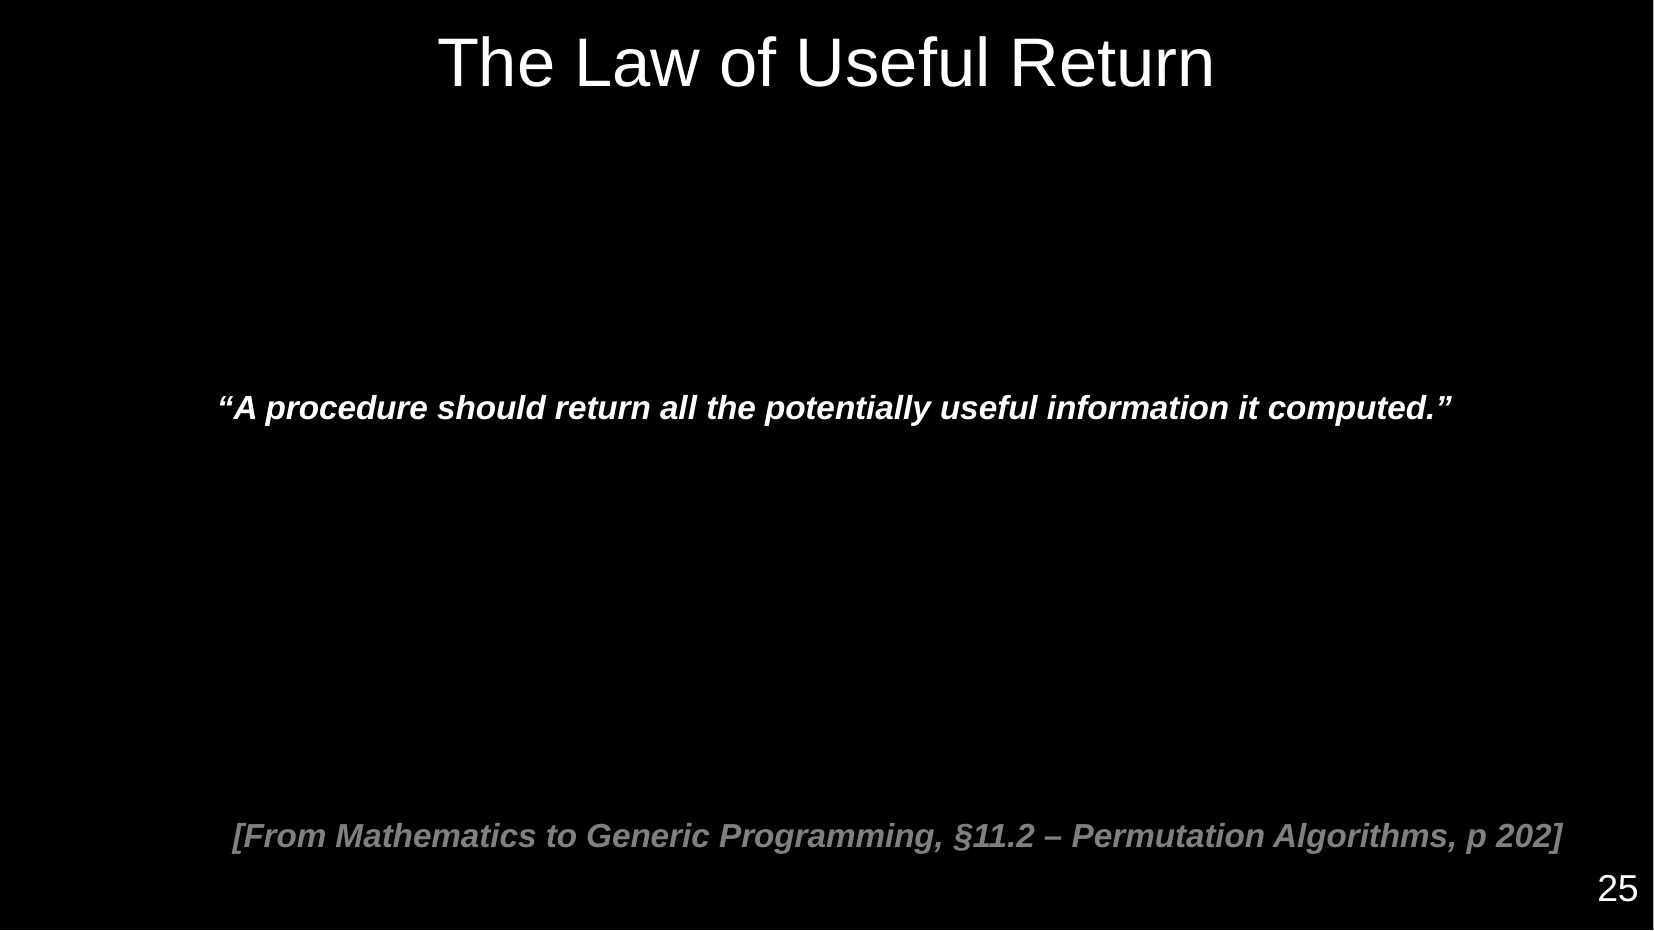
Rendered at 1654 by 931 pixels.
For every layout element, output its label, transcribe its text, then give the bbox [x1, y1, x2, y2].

text_box “A procedure should return all the potentially useful information it computed.” [91, 185, 1580, 779]
text_box [From Mathematics to Generic Programming, §11.2 – Permutation Algorithms, p 202] [195, 810, 1579, 862]
title The Law of Useful Return [82, 4, 1571, 121]
text_box <number> [1024, 860, 1654, 931]
